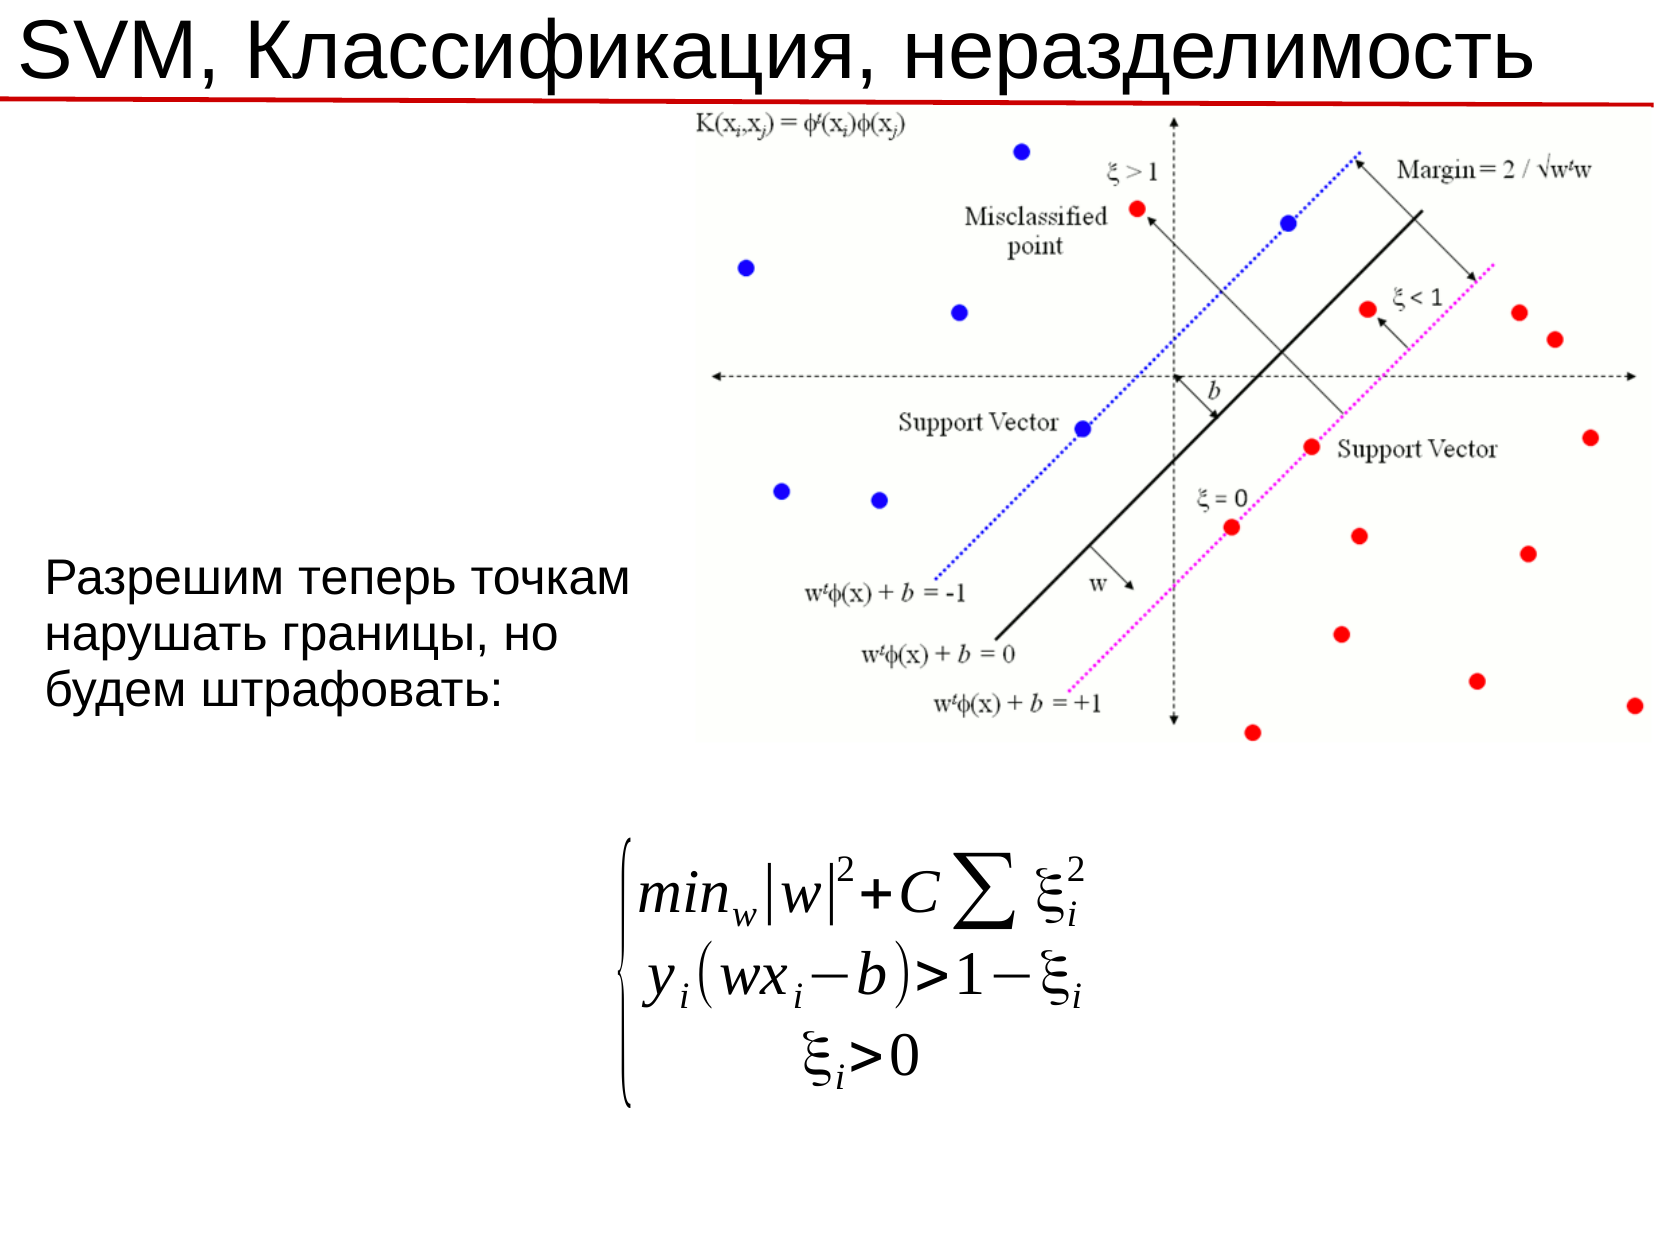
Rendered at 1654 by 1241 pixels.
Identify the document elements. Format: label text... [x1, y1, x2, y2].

chart [607, 834, 1096, 1111]
title SVM, Классификация, неразделимость [17, 0, 1606, 143]
picture [693, 104, 1654, 745]
text_box Разрешим теперь точкам нарушать границы, но будем штрафовать: [29, 542, 706, 781]
